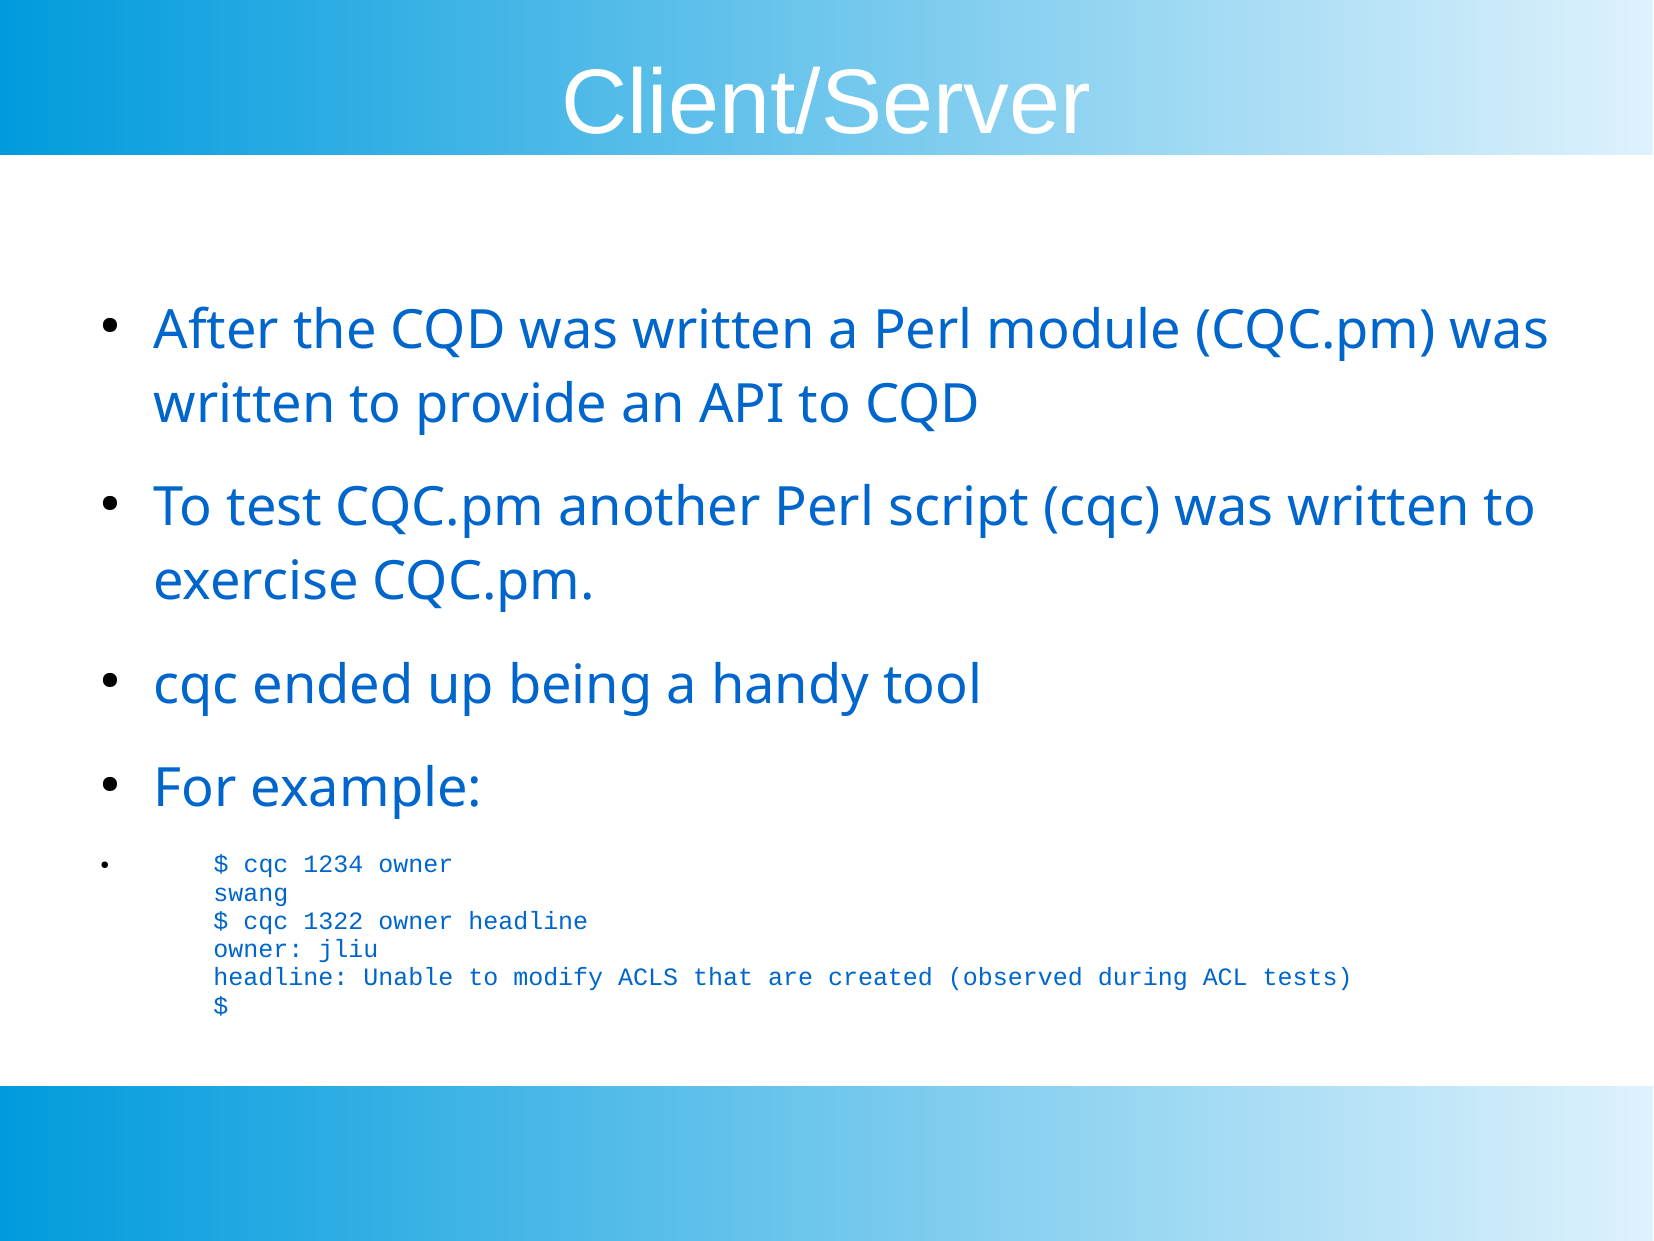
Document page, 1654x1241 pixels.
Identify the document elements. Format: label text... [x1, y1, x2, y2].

title Client/Server [82, 49, 1571, 155]
list After the CQD was written a Perl module (CQC.pm) was written to provide an API to CQD To test CQC.pm another Perl script (cqc) was written to exercise CQC.pm. cqc ended up being a handy tool For example: $ cqc 1234 owner swang $ cqc 1322 owner headline owner: jliu headline: Unable to modify ACLS that are created (observed during ACL tests) $ [82, 290, 1571, 1010]
